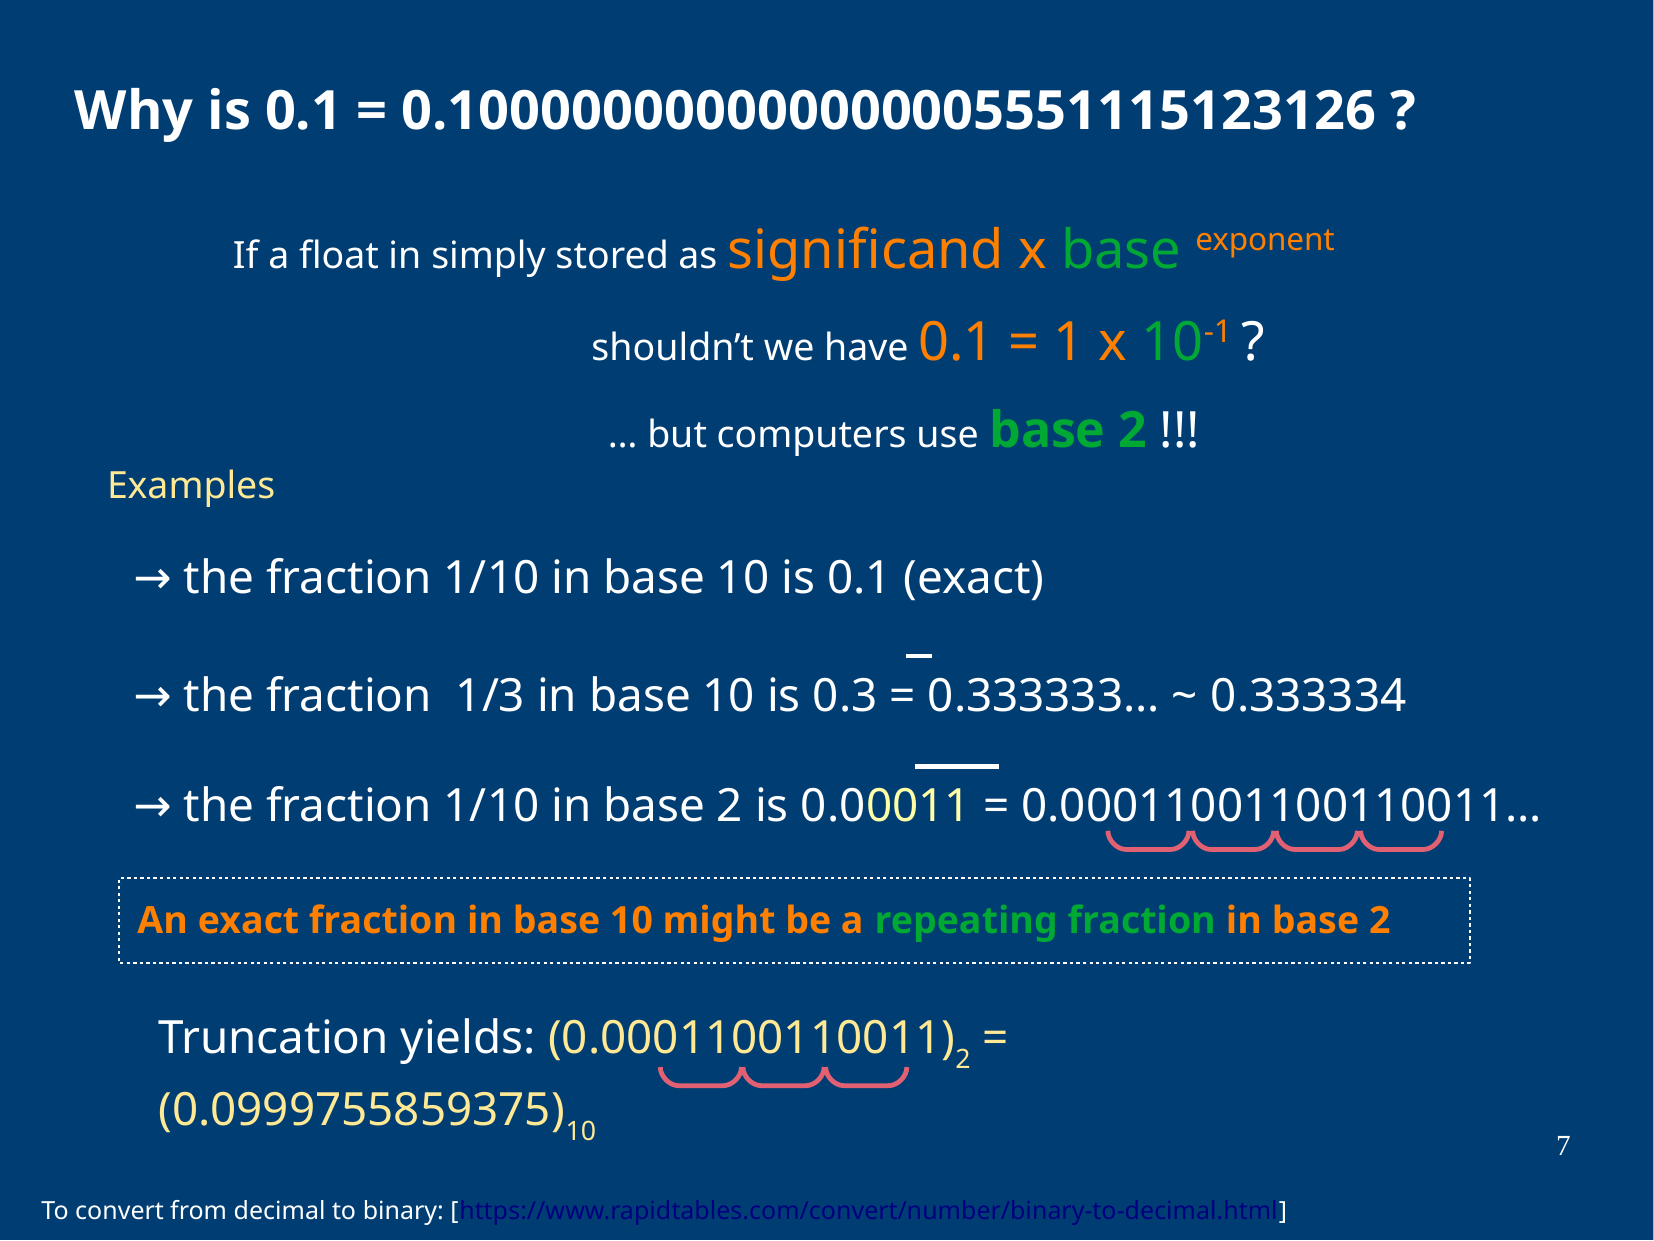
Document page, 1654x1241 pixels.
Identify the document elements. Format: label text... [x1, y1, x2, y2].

text_box To convert from decimal to binary: [https://www.rapidtables.com/convert/number/binary-to-decimal.html] [26, 1185, 1654, 1241]
text_box An exact fraction in base 10 might be a repeating fraction in base 2 [122, 885, 1654, 962]
text_box → the fraction 1/10 in base 10 is 0.1 (exact) [118, 536, 1431, 625]
text_box → the fraction 1/3 in base 10 is 0.3 = 0.333333… ~ 0.333334 [118, 654, 1515, 743]
text_box Examples [92, 451, 377, 527]
text_box If a float in simply stored as significand x base exponent shouldn’t we have 0.1 = 1 x 10-1 ? … but computers use base 2 !!! [218, 203, 1654, 506]
text_box → the fraction 1/10 in base 2 is 0.00011 = 0.00011001100110011… [118, 765, 1654, 854]
text_box Truncation yields: (0.0001100110011)2 = (0.0999755859375)10 [143, 997, 1446, 1101]
text_box Why is 0.1 = 0.100000000000000005551115123126 ? [60, 64, 1654, 165]
